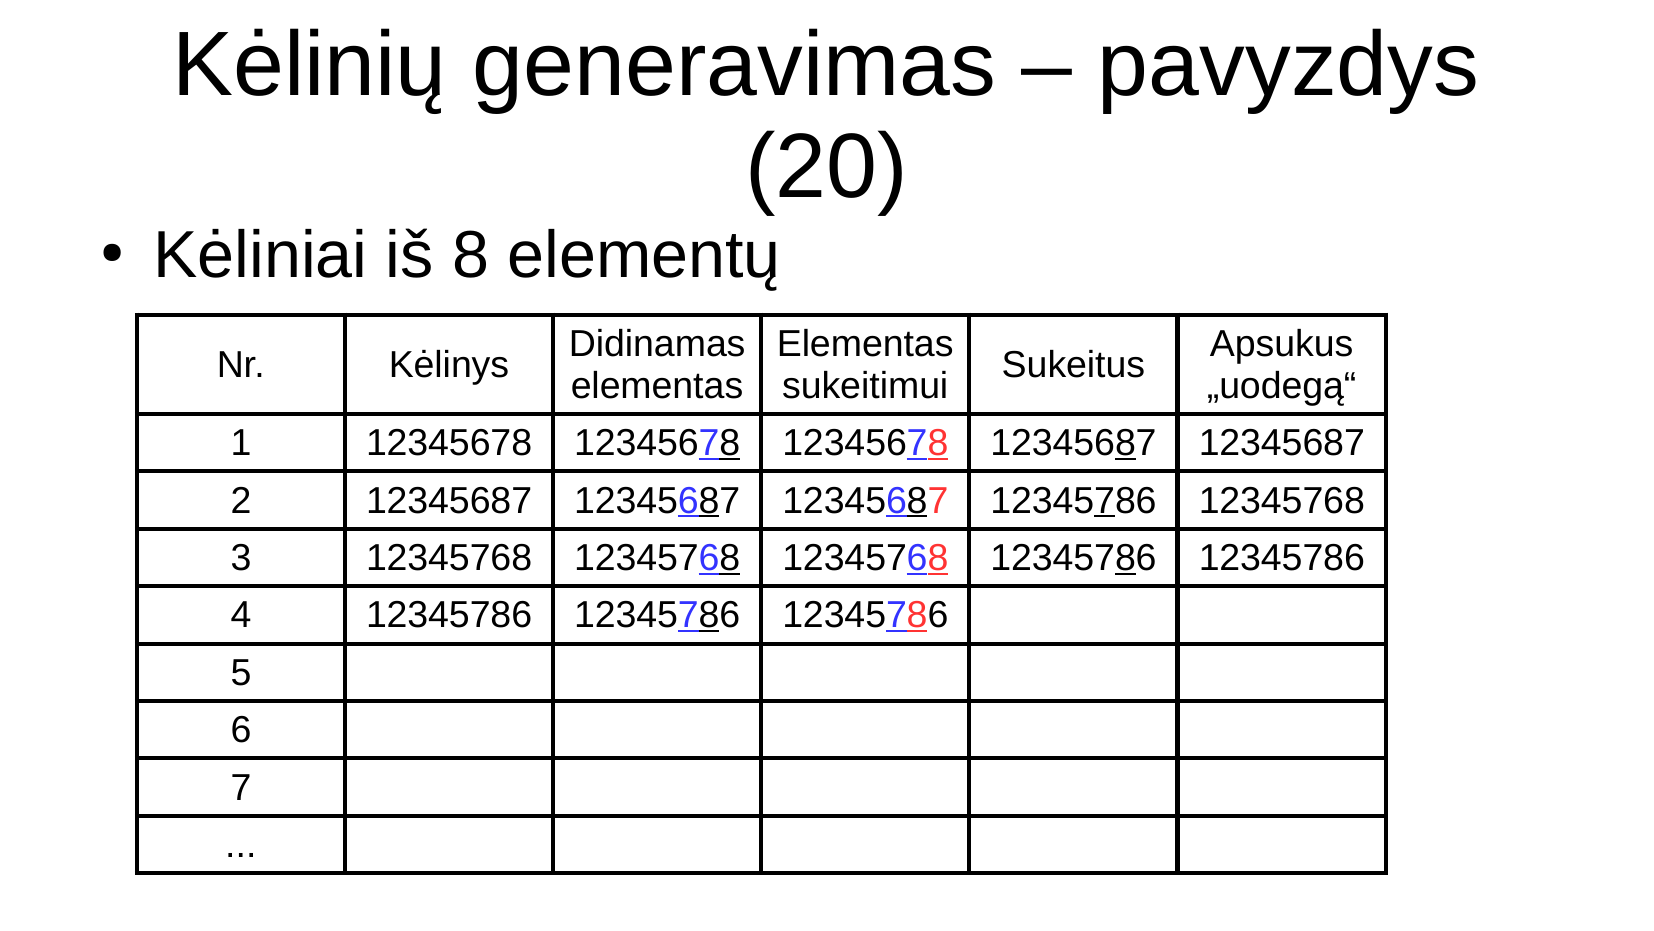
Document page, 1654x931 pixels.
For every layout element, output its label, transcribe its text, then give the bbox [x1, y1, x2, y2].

table_cell [1180, 646, 1384, 699]
title Kėlinių generavimas – pavyzdys (20) [82, 12, 1571, 217]
table_cell 12345678 [763, 416, 967, 469]
table_header Apsukus „uodegą“ [1180, 317, 1384, 412]
table_cell [347, 818, 551, 871]
table_cell 4 [139, 588, 343, 642]
table_header Elementas sukeitimui [763, 317, 967, 412]
table_cell [763, 818, 967, 871]
table_cell ... [139, 818, 343, 871]
table_cell 1 [139, 416, 343, 469]
table_cell [1180, 703, 1384, 756]
table_cell 12345786 [555, 588, 759, 642]
table_header Kėlinys [347, 317, 551, 412]
table_cell 12345687 [555, 473, 759, 527]
table_cell [555, 760, 759, 814]
table_cell 12345786 [971, 473, 1175, 527]
table_cell [971, 646, 1175, 699]
table_cell [555, 818, 759, 871]
table_cell [763, 646, 967, 699]
table_cell 12345687 [347, 473, 551, 527]
table_cell 12345768 [1180, 473, 1384, 527]
table_cell 12345687 [763, 473, 967, 527]
table_cell [1180, 818, 1384, 871]
table_cell [971, 760, 1175, 814]
table_cell 5 [139, 646, 343, 699]
table_cell [971, 818, 1175, 871]
table_cell [555, 646, 759, 699]
table_cell [347, 703, 551, 756]
table_cell [1180, 588, 1384, 642]
table_cell 12345786 [347, 588, 551, 642]
table_header Didinamas elementas [555, 317, 759, 412]
table_cell 12345768 [347, 531, 551, 584]
table_cell [763, 703, 967, 756]
table_header Nr. [139, 317, 343, 412]
table_cell 7 [139, 760, 343, 814]
table_cell 2 [139, 473, 343, 527]
table_cell [1180, 760, 1384, 814]
table_cell [555, 703, 759, 756]
table_cell 12345687 [1180, 416, 1384, 469]
table_cell [971, 588, 1175, 642]
table_cell 12345768 [763, 531, 967, 584]
table_cell [347, 760, 551, 814]
table_cell 12345786 [1180, 531, 1384, 584]
table_cell 12345678 [555, 416, 759, 469]
table_cell [347, 646, 551, 699]
table_cell 12345687 [971, 416, 1175, 469]
table_cell 6 [139, 703, 343, 756]
table_cell [763, 760, 967, 814]
table_header Sukeitus [971, 317, 1175, 412]
table_cell [971, 703, 1175, 756]
table_cell 12345786 [763, 588, 967, 642]
list Kėliniai iš 8 elementų [82, 217, 1571, 757]
table_cell 12345678 [347, 416, 551, 469]
table_cell 12345768 [555, 531, 759, 584]
table_cell 12345786 [971, 531, 1175, 584]
table_cell 3 [139, 531, 343, 584]
